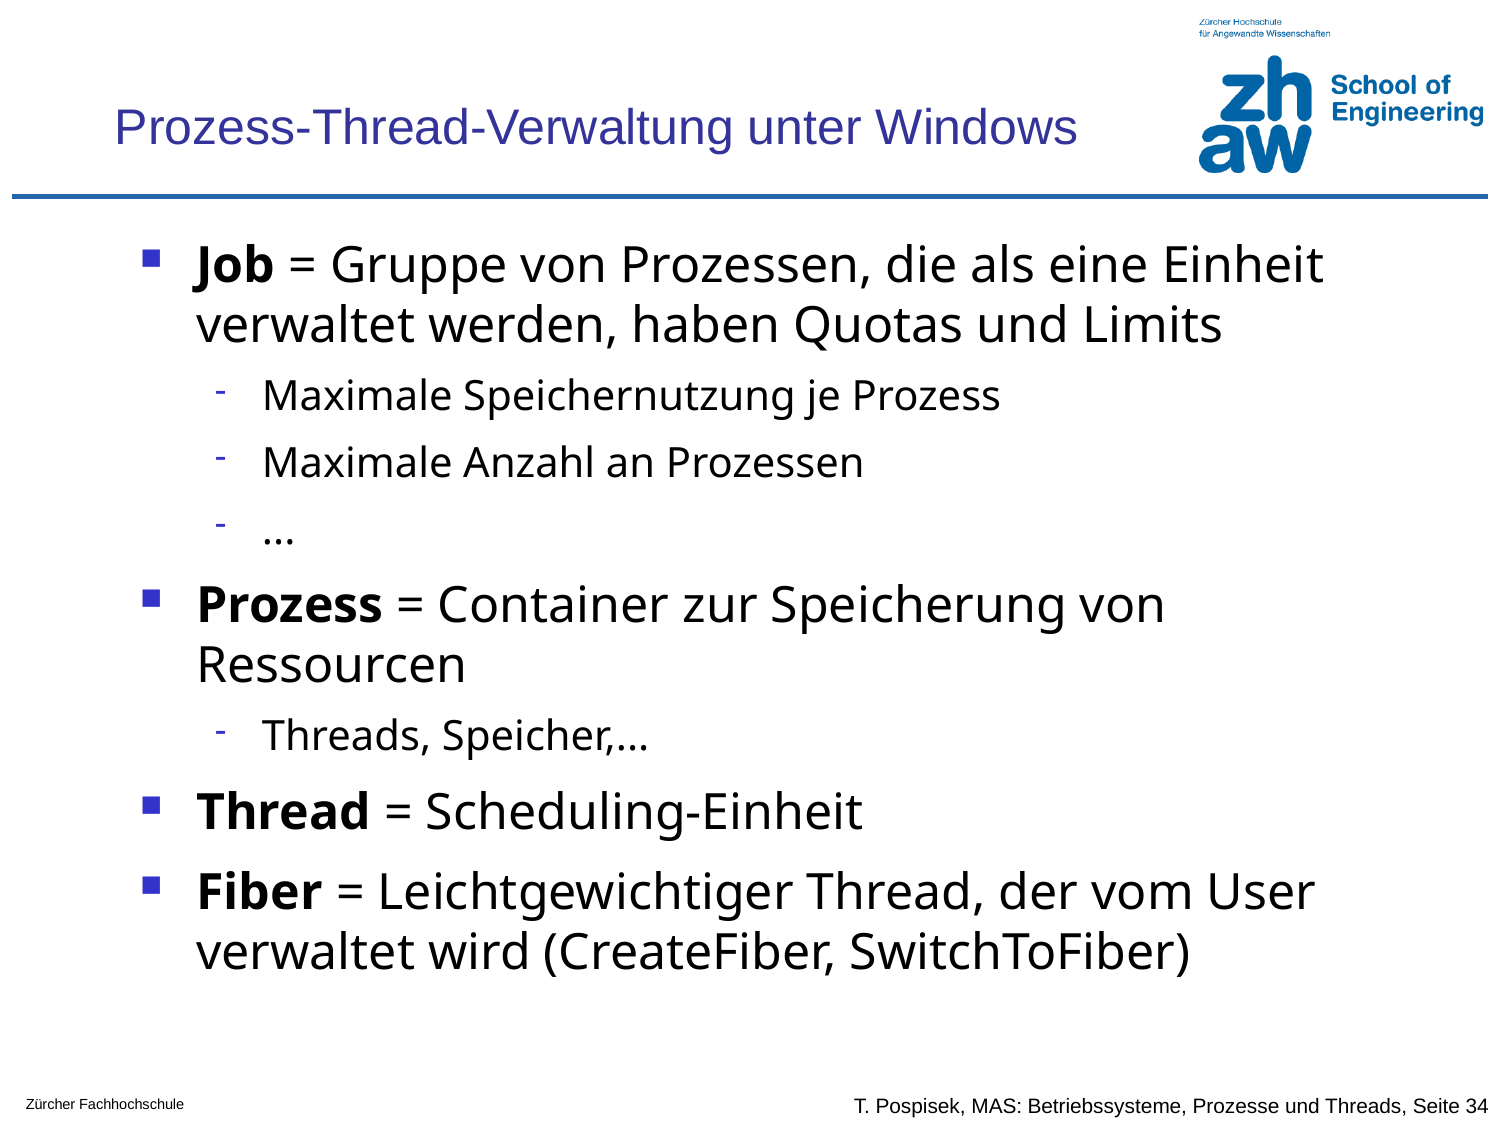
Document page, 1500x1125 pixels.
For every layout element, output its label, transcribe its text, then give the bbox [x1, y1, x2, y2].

title Prozess-Thread-Verwaltung unter Windows [99, 50, 1379, 163]
list Job = Gruppe von Prozessen, die als eine Einheit verwaltet werden, haben Quotas und Limits Maximale Speichernutzung je Prozess Maximale Anzahl an Prozessen ... Prozess = Container zur Speicherung von Ressourcen Threads, Speicher,... Thread = Scheduling-Einheit Fiber = Leichtgewichtiger Thread, der vom User verwaltet wird (CreateFiber, SwitchToFiber) [125, 224, 1430, 1025]
picture [1199, 19, 1483, 173]
